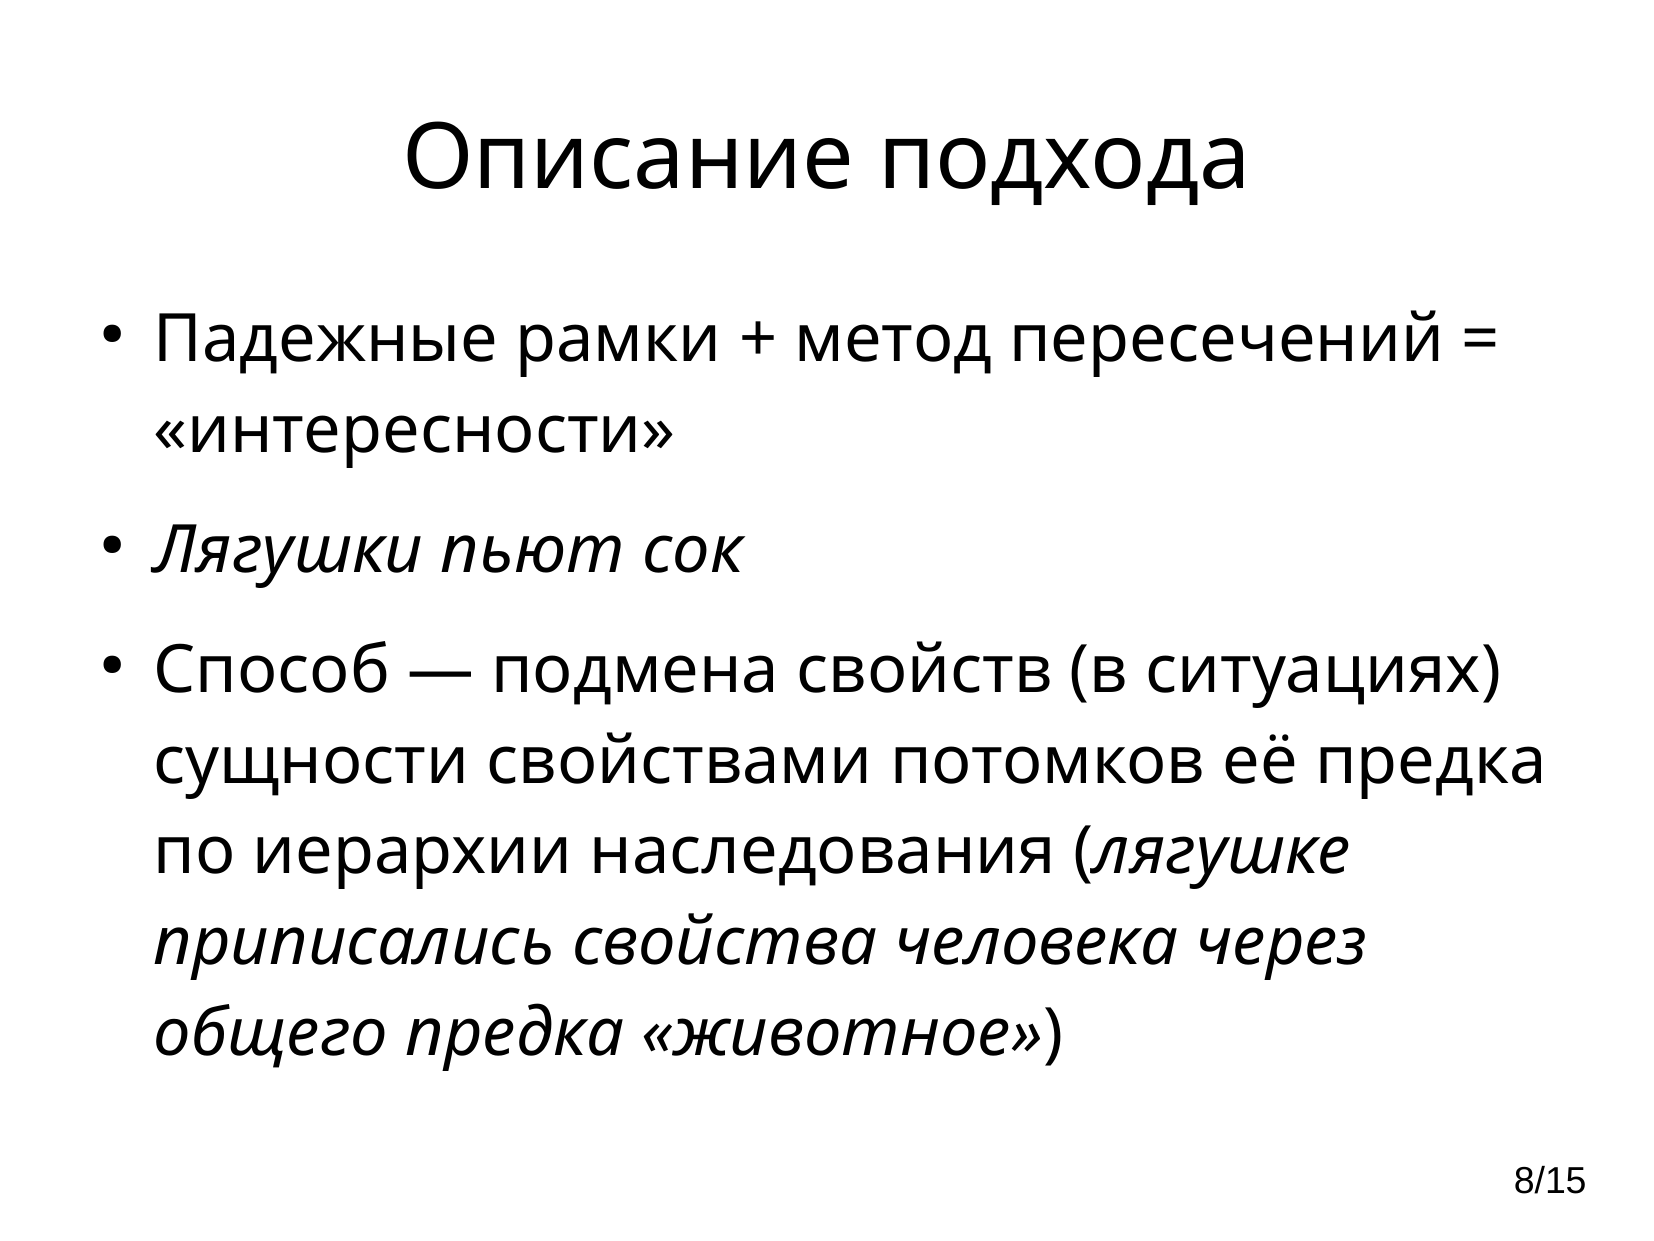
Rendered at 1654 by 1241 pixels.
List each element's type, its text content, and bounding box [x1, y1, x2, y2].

text_box <номер>/15 [1476, 1151, 1625, 1241]
title Описание подхода [82, 49, 1571, 257]
list Падежные рамки + метод пересечений = «интересности» Лягушки пьют сок Способ — подмена свойств (в ситуациях) сущности свойствами потомков её предка по иерархии наследования (лягушке приписались свойства человека через общего предка «животное») [82, 290, 1571, 1109]
